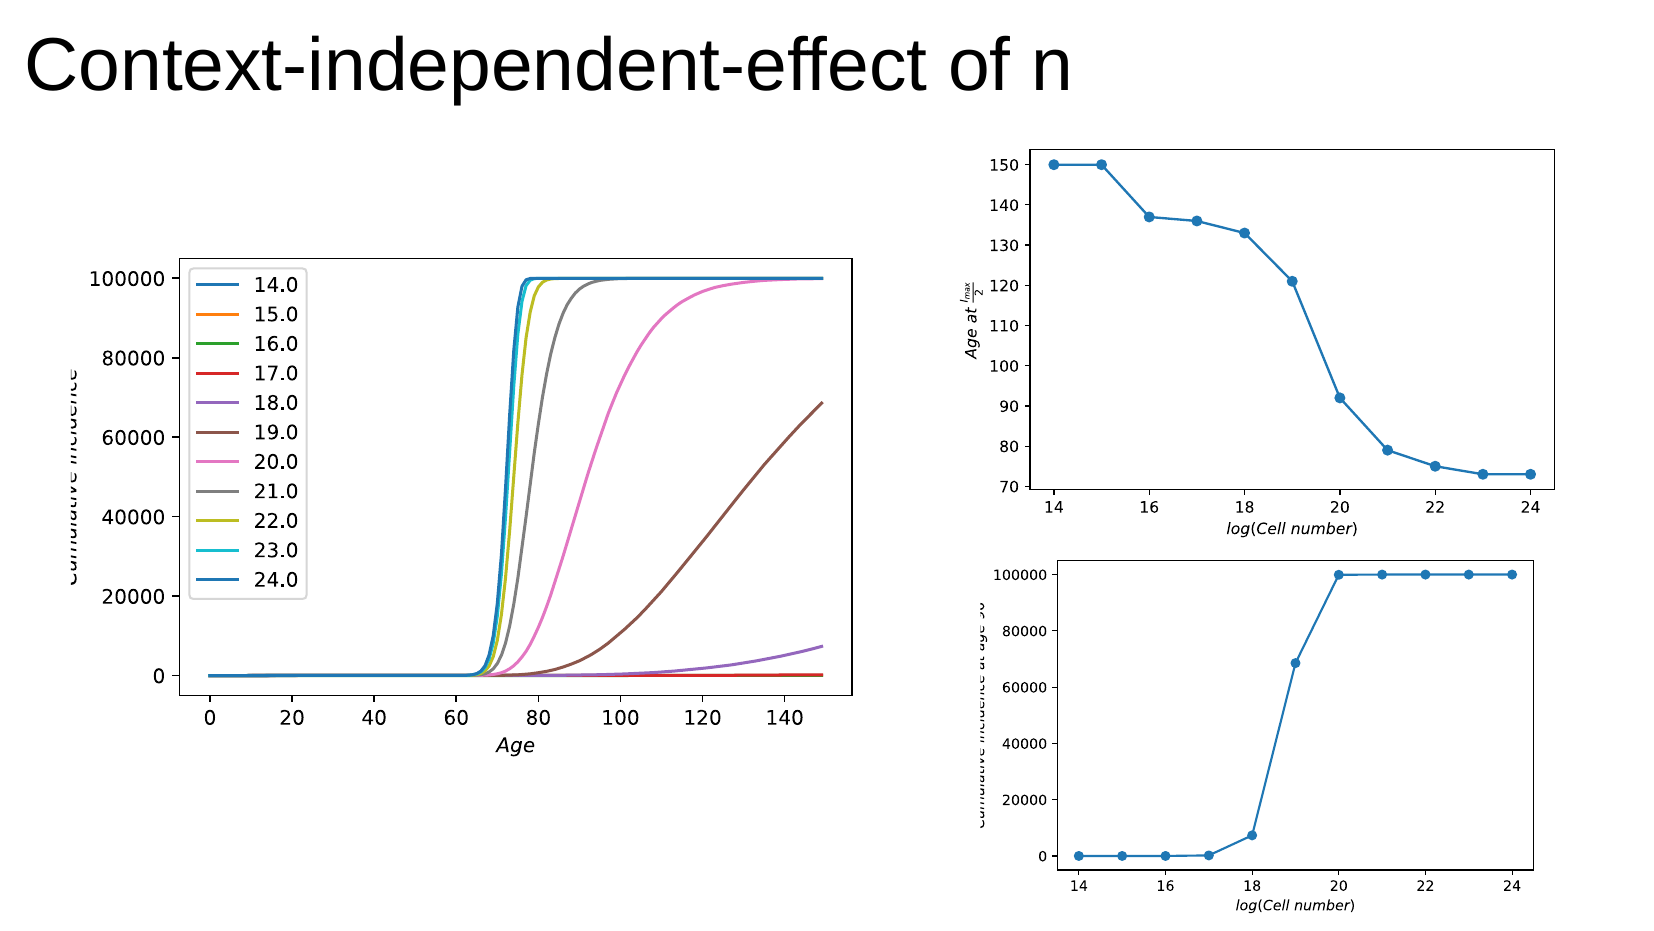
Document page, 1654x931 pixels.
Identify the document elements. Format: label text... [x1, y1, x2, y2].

title Context-independent-effect of n [0, 0, 1170, 142]
picture [944, 94, 1623, 922]
picture [70, 188, 940, 768]
